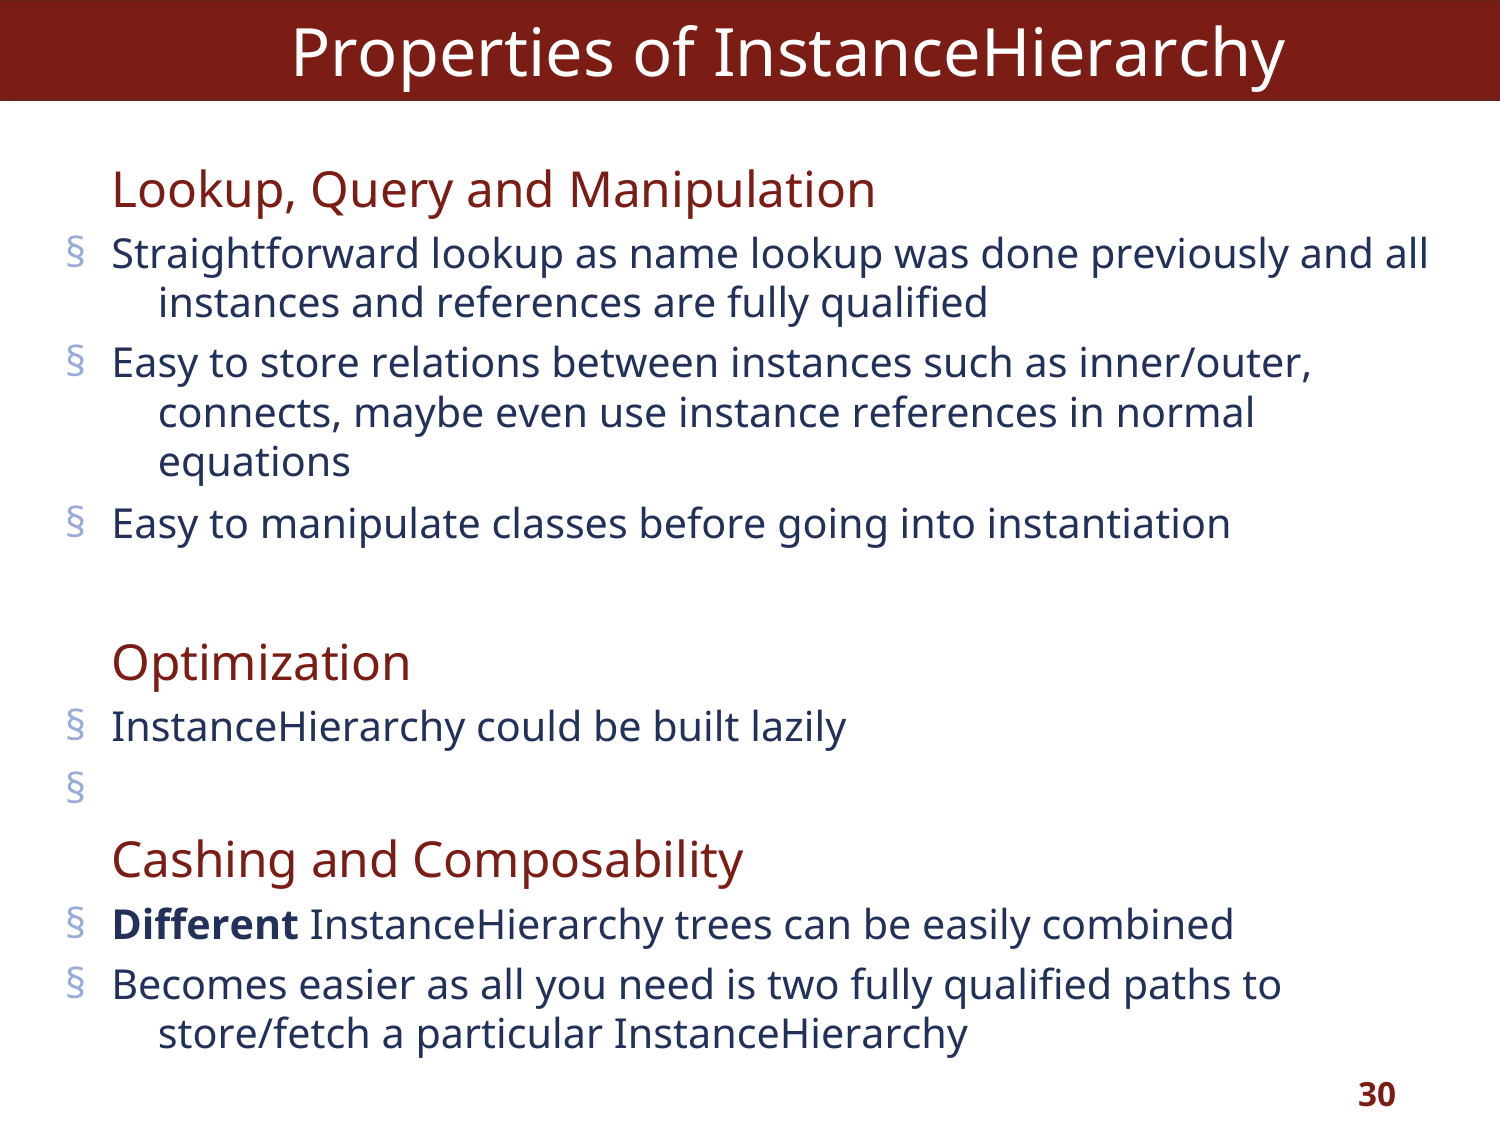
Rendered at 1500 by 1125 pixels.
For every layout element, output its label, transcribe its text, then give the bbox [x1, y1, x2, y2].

list Lookup, Query and Manipulation Straightforward lookup as name lookup was done previously and all instances and references are fully qualified Easy to store relations between instances such as inner/outer, connects, maybe even use instance references in normal equations Easy to manipulate classes before going into instantiation Optimization InstanceHierarchy could be built lazily Cashing and Composability Different InstanceHierarchy trees can be easily combined Becomes easier as all you need is two fully qualified paths to store/fetch a particular InstanceHierarchy [50, 149, 1451, 1075]
title Properties of InstanceHierarchy [275, 0, 1500, 100]
text_box 30 [1342, 1065, 1493, 1116]
